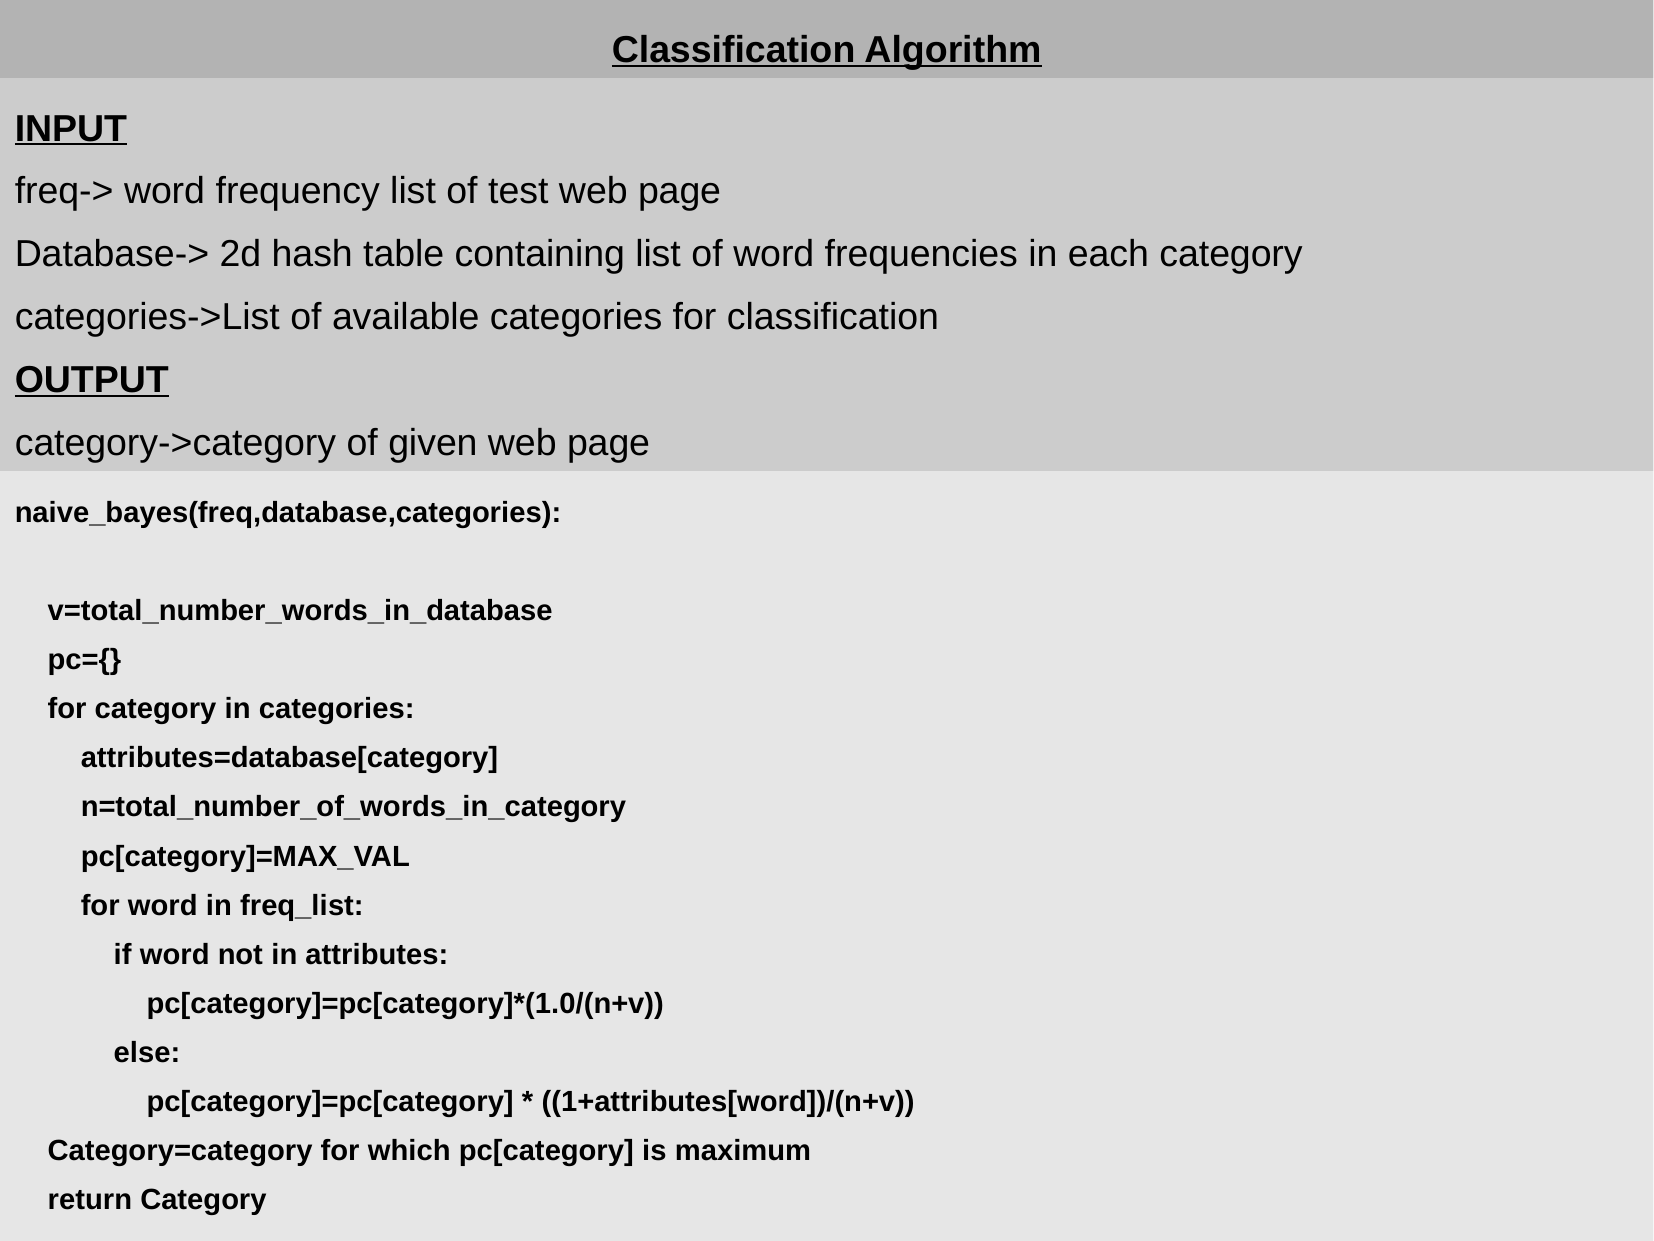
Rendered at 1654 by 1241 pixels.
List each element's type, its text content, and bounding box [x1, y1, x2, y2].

table_cell INPUT freq-> word frequency list of test web page Database-> 2d hash table containing list of word frequencies in each category categories->List of available categories for classification OUTPUT category->category of given web page [0, 78, 1654, 471]
table_header Classification Algorithm [0, 0, 1654, 78]
table_cell naive_bayes(freq,database,categories): v=total_number_words_in_database pc={} for category in categories: attributes=database[category] n=total_number_of_words_in_category pc[category]=MAX_VAL for word in freq_list: if word not in attributes: pc[category]=pc[category]*(1.0/(n+v)) else: pc[category]=pc[category] * ((1+attributes[word])/(n+v)) Category=category for which pc[category] is maximum return Category [0, 471, 1654, 1241]
